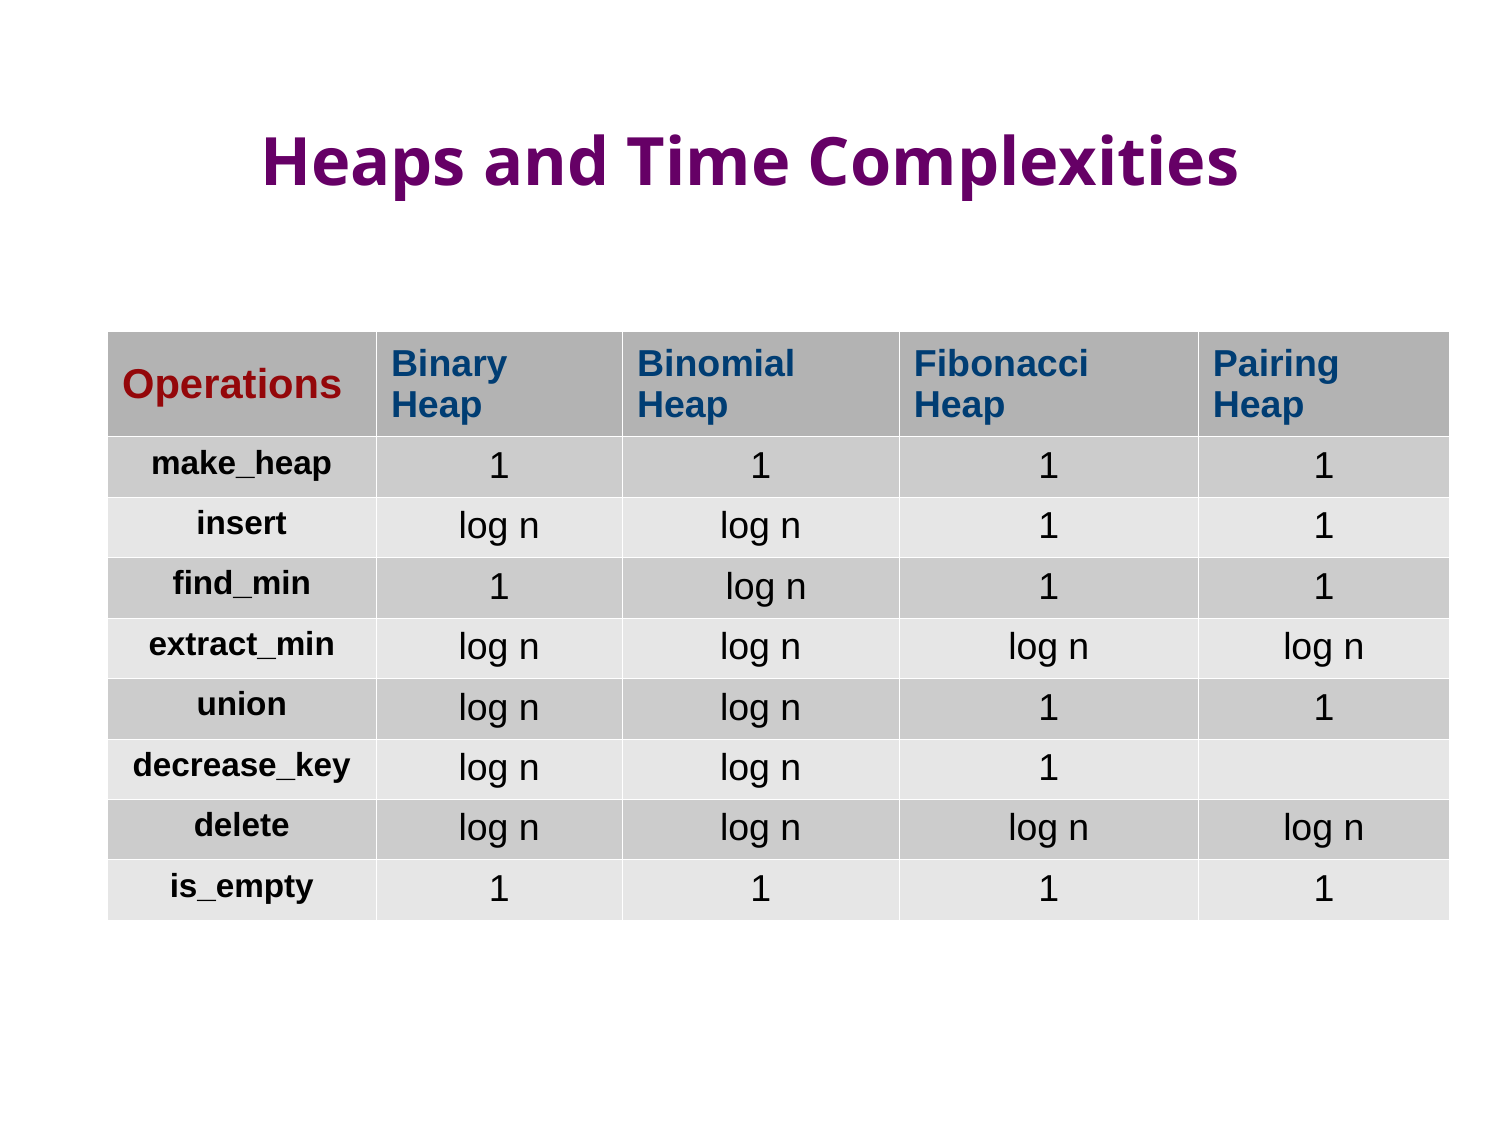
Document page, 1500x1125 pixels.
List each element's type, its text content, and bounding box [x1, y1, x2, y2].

table_cell log n [900, 619, 1198, 678]
table_cell find_min [108, 558, 376, 618]
table_cell [1199, 740, 1449, 799]
table_cell 1 [900, 860, 1198, 920]
table_cell union [108, 679, 376, 739]
table_cell 1 [1199, 498, 1449, 557]
table_cell 1 [900, 679, 1198, 739]
table_cell 1 [1199, 860, 1449, 920]
table_cell is_empty [108, 860, 376, 920]
table_cell log n [623, 679, 899, 739]
table_cell 1 [1199, 679, 1449, 739]
table_cell log n [377, 740, 622, 799]
table_cell log n [1199, 800, 1449, 859]
table_header Pairing Heap [1199, 332, 1449, 436]
table_cell 1 [377, 558, 622, 618]
table_cell 1 [900, 740, 1198, 799]
table_cell log n [900, 800, 1198, 859]
table_cell 1 [1199, 558, 1449, 618]
table_cell log n [377, 498, 622, 557]
table_cell insert [108, 498, 376, 557]
table_cell log n [623, 800, 899, 859]
table_header Fibonacci Heap [900, 332, 1198, 436]
table_cell log n [623, 498, 899, 557]
table_cell 1 [1199, 437, 1449, 497]
table_cell log n [377, 619, 622, 678]
table_cell decrease_key [108, 740, 376, 799]
table_cell make_heap [108, 437, 376, 497]
title Heaps and Time Complexities [0, 106, 1500, 232]
table_cell 1 [623, 860, 899, 920]
table_cell delete [108, 800, 376, 859]
table_header Binary Heap [377, 332, 622, 436]
table_cell extract_min [108, 619, 376, 678]
table_cell log n [623, 558, 899, 618]
table_cell 1 [900, 437, 1198, 497]
table_cell 1 [900, 558, 1198, 618]
table_cell 1 [900, 498, 1198, 557]
table_cell log n [623, 740, 899, 799]
table_cell log n [623, 619, 899, 678]
table_header Operations [108, 332, 376, 436]
table_cell 1 [377, 437, 622, 497]
table_cell log n [1199, 619, 1449, 678]
table_header Binomial Heap [623, 332, 899, 436]
table_cell 1 [623, 437, 899, 497]
table_cell 1 [377, 860, 622, 920]
table_cell log n [377, 679, 622, 739]
table_cell log n [377, 800, 622, 859]
